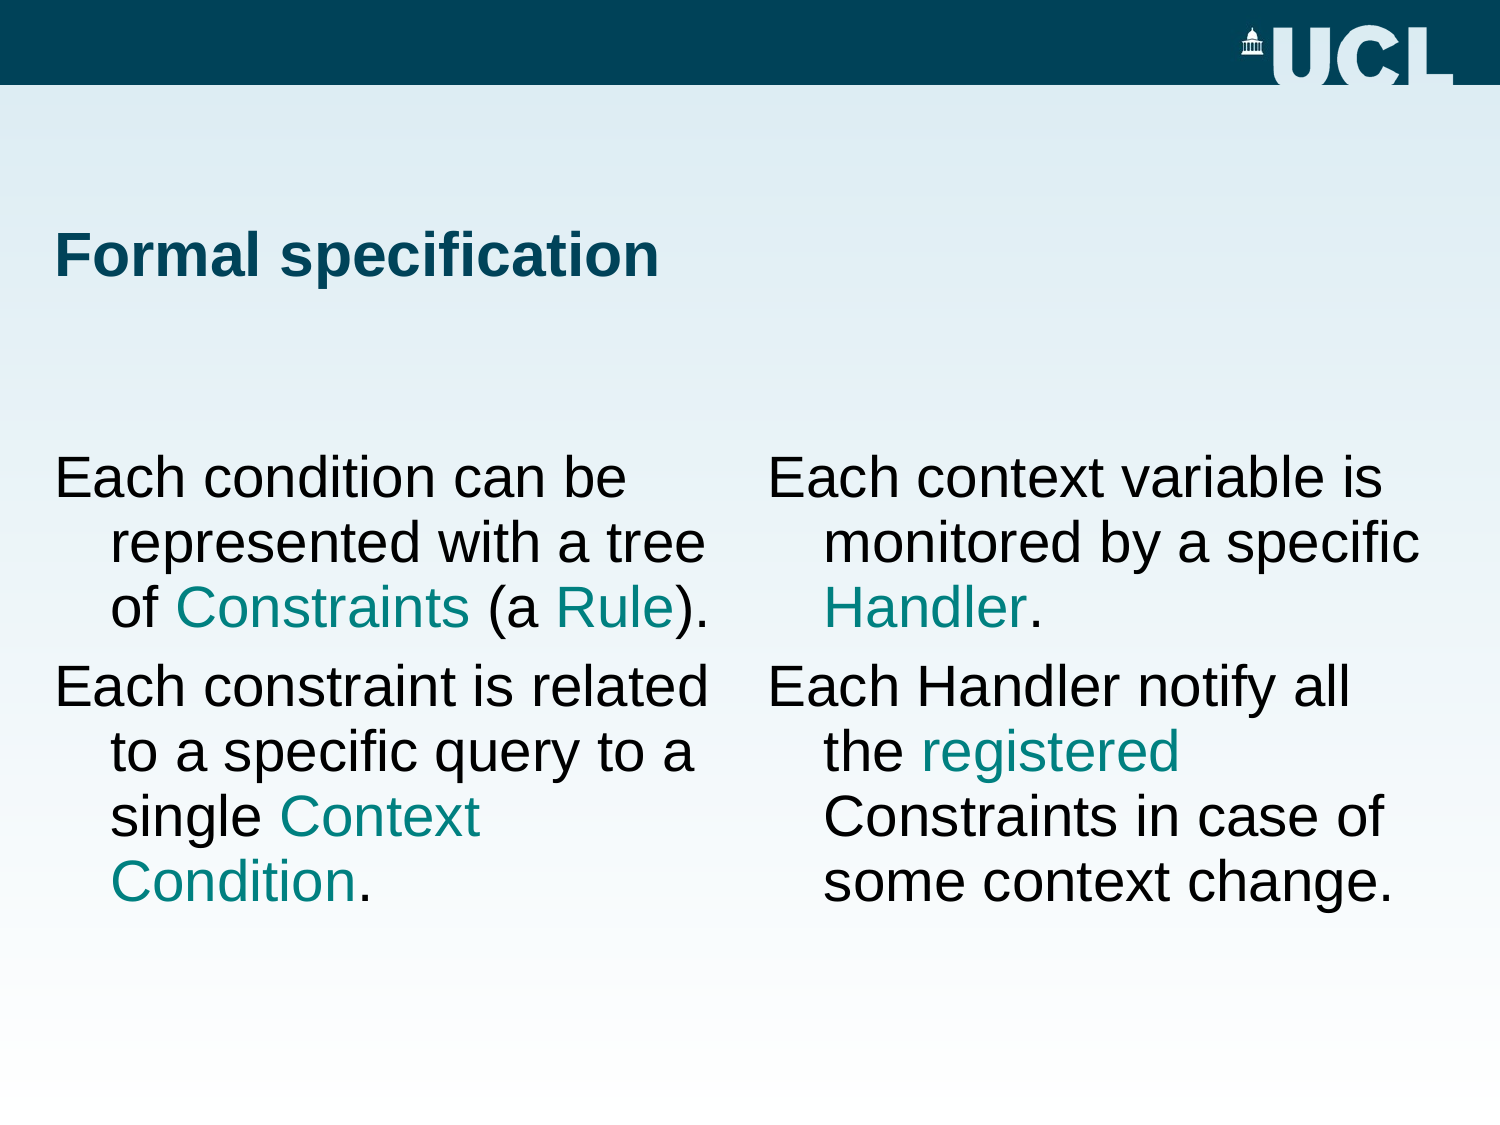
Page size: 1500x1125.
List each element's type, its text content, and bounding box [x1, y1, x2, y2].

picture [1409, 28, 1453, 85]
list Each condition can be represented with a tree of Constraints (a Rule). Each constraint is related to a specific query to a single Context Condition. [54, 444, 734, 1011]
list Each context variable is monitored by a specific Handler. Each Handler notify all the registered Constraints in case of some context change. [767, 444, 1448, 1011]
picture [1338, 25, 1398, 85]
picture [1240, 28, 1263, 55]
title Formal specification [54, 156, 1447, 355]
picture [1274, 28, 1330, 85]
